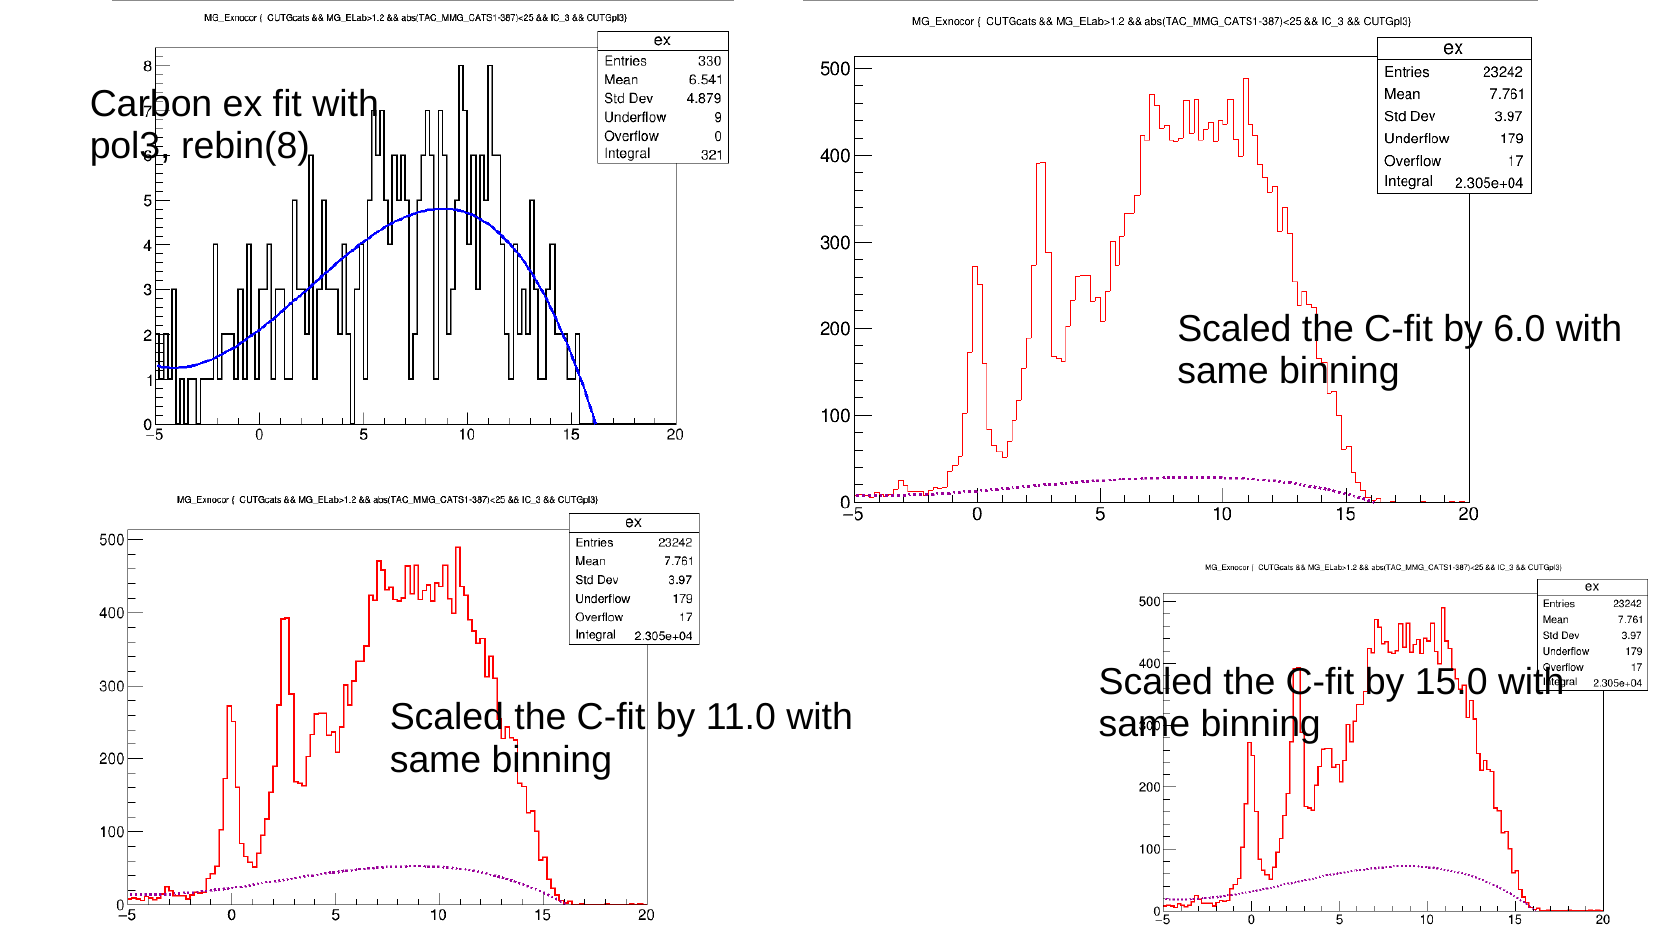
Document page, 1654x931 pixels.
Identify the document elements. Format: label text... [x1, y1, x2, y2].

picture [1124, 562, 1654, 931]
text_box Scaled the C-fit by 11.0 with same binning [375, 688, 938, 788]
text_box Scaled the C-fit by 15.0 with same binning [1083, 653, 1647, 753]
text_box Carbon ex fit with pol3, rebin(8) [75, 75, 451, 174]
text_box Scaled the C-fit by 6.0 with same binning [1162, 300, 1654, 399]
picture [112, 0, 734, 453]
picture [803, 0, 1538, 536]
picture [75, 490, 700, 931]
